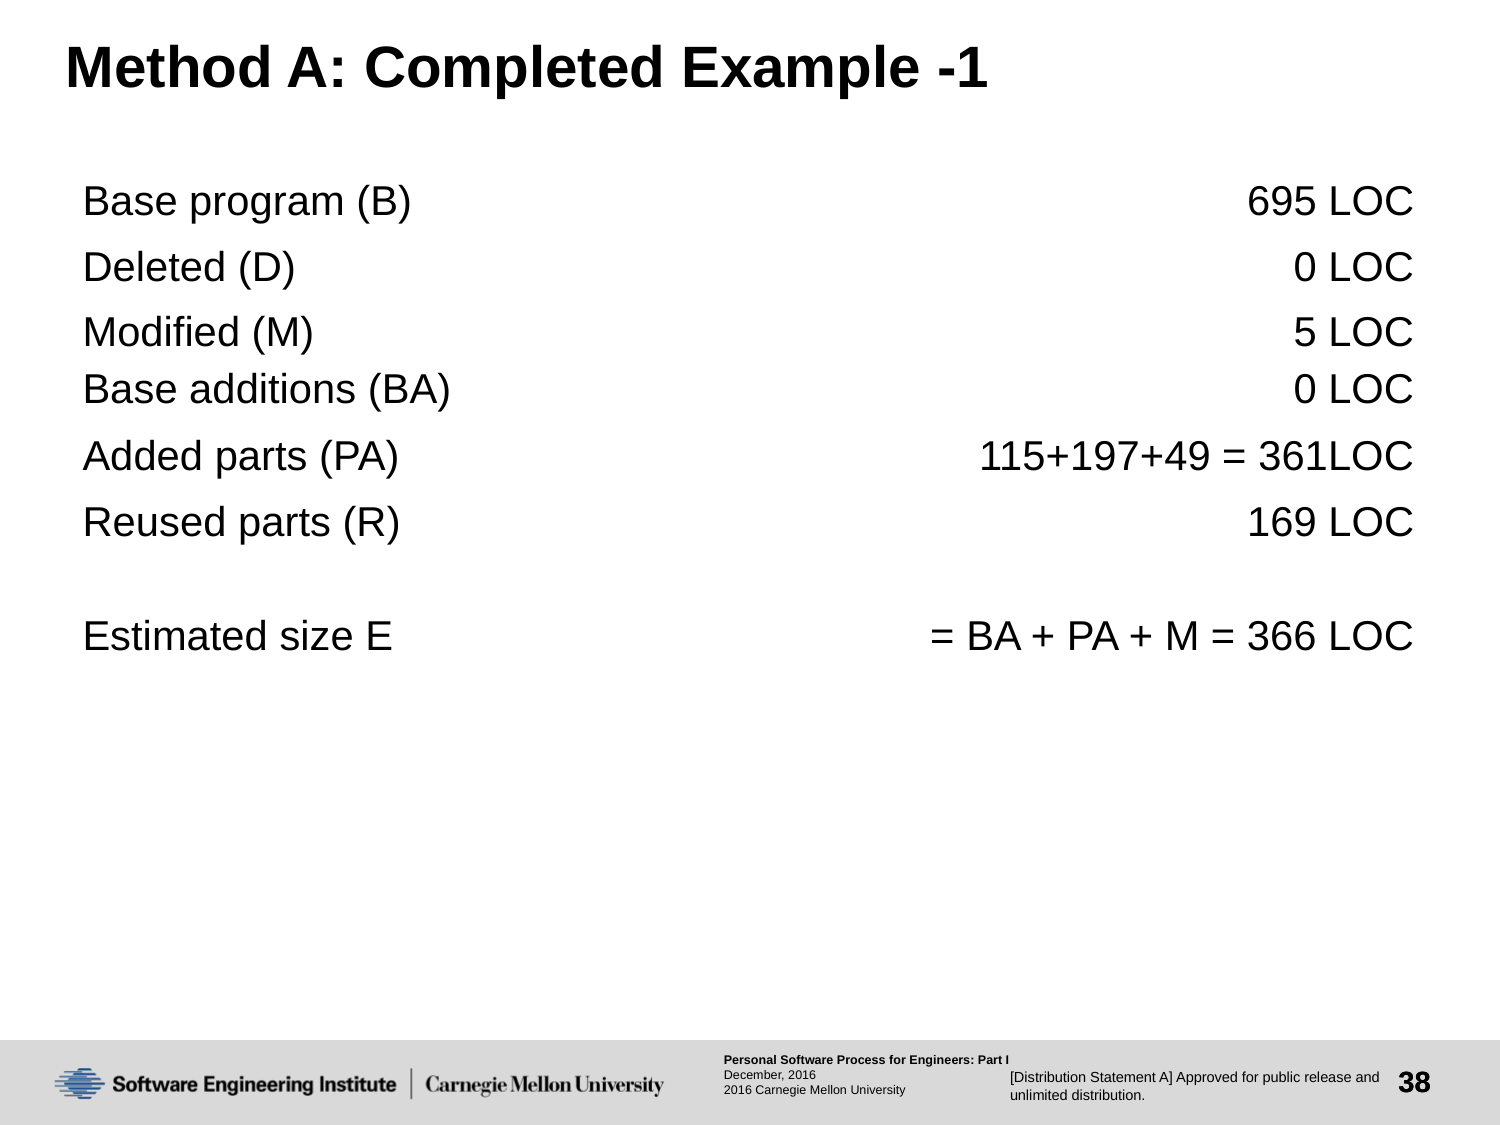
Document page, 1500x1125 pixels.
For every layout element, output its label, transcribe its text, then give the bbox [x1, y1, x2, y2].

title Method A: Completed Example -1 [65, 37, 1313, 148]
table_cell 5 LOC [662, 308, 1431, 366]
table_cell Deleted (D) [66, 244, 662, 308]
table_cell = BA + PA + M = 366 LOC [662, 613, 1431, 673]
table_header 695 LOC [662, 177, 1431, 244]
table_cell Base additions (BA) [66, 366, 662, 432]
table_cell Estimated size E [66, 613, 662, 673]
picture [46, 1061, 673, 1104]
table_cell 169 LOC [662, 499, 1431, 563]
table_cell Modified (M) [66, 308, 662, 366]
table_header Base program (B) [66, 177, 662, 244]
table_cell 0 LOC [662, 366, 1431, 432]
table_cell Reused parts (R) [66, 499, 662, 563]
table_cell 0 LOC [662, 244, 1431, 308]
table_cell 115+197+49 = 361LOC [662, 432, 1431, 499]
table_cell Added parts (PA) [66, 432, 662, 499]
table_cell [662, 563, 1431, 613]
table_cell [66, 563, 662, 613]
